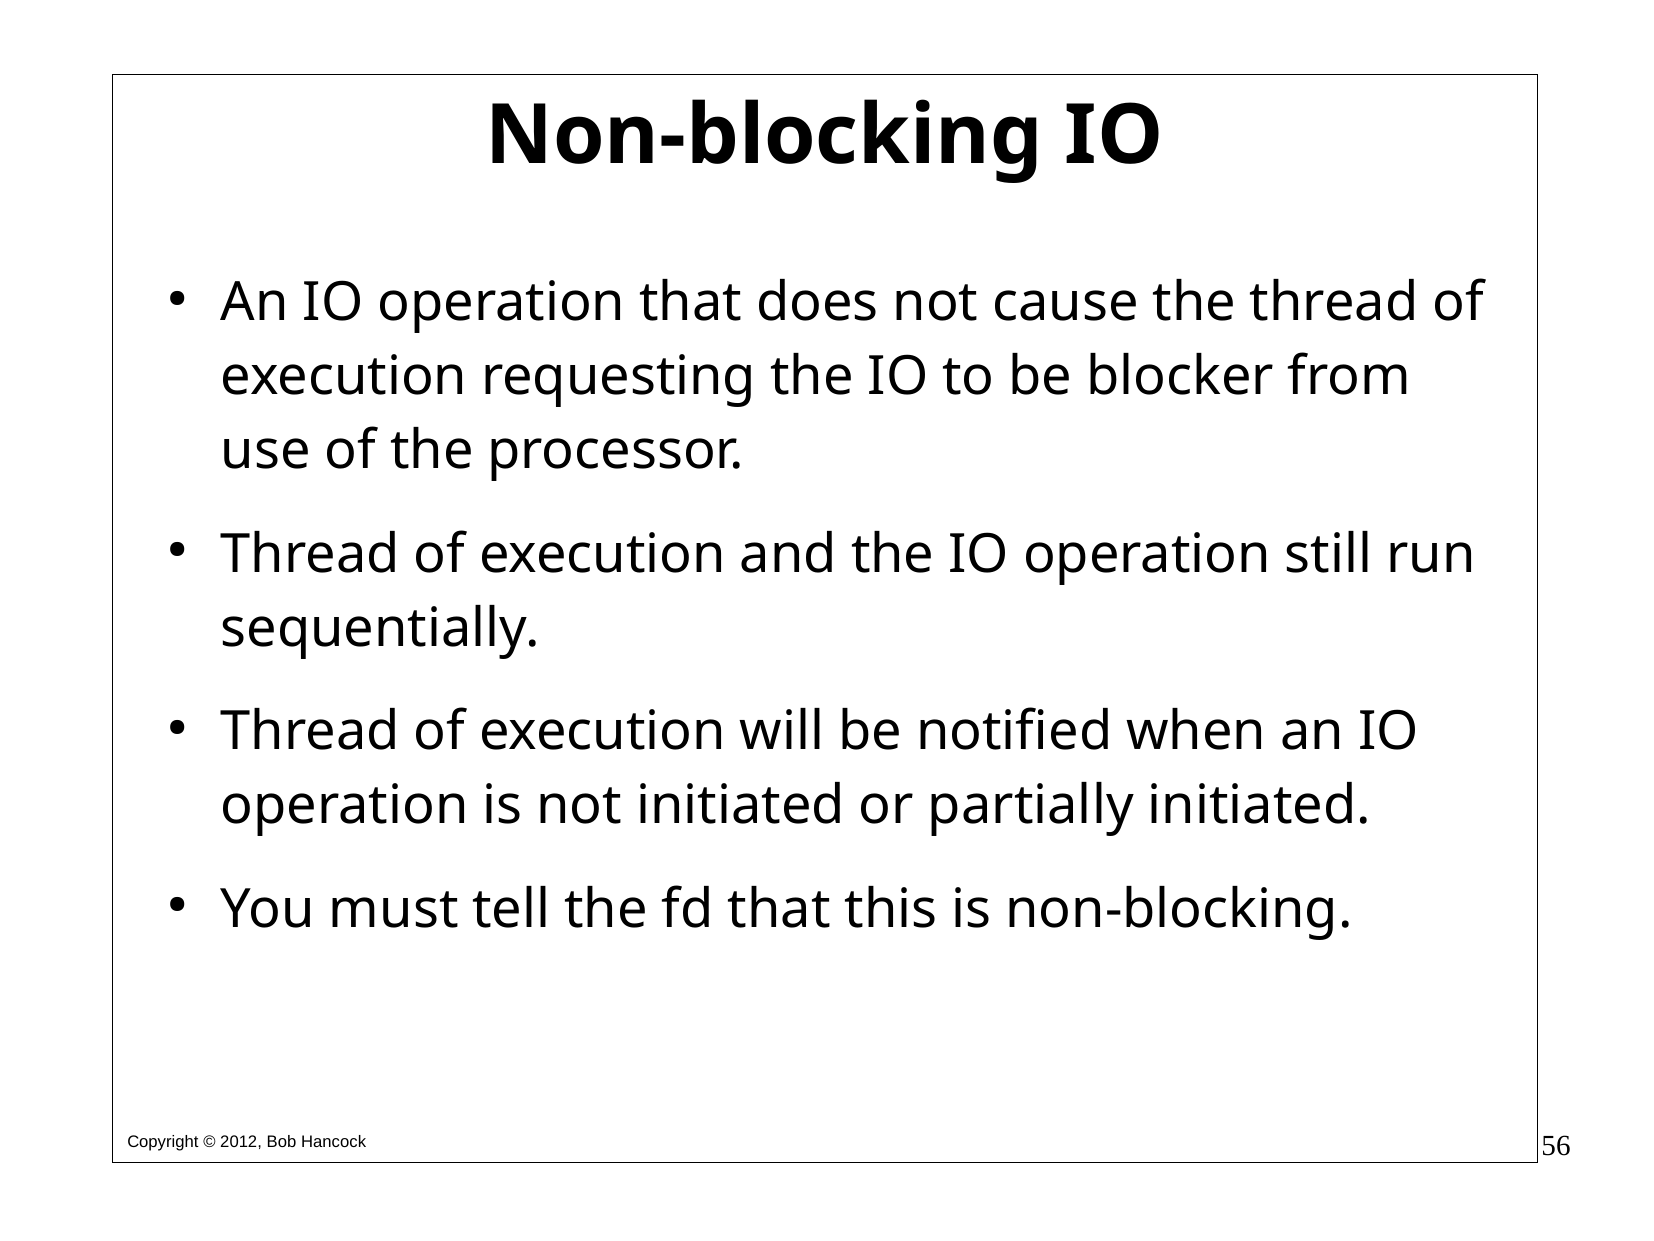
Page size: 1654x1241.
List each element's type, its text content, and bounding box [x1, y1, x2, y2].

text_box Copyright © 2012, Bob Hancock [112, 1125, 382, 1159]
title Non-blocking IO [112, 75, 1538, 188]
list An IO operation that does not cause the thread of execution requesting the IO to be blocker from use of the processor. Thread of execution and the IO operation still run sequentially. Thread of execution will be notified when an IO operation is not initiated or partially initiated. You must tell the fd that this is non-blocking. [150, 262, 1501, 1126]
